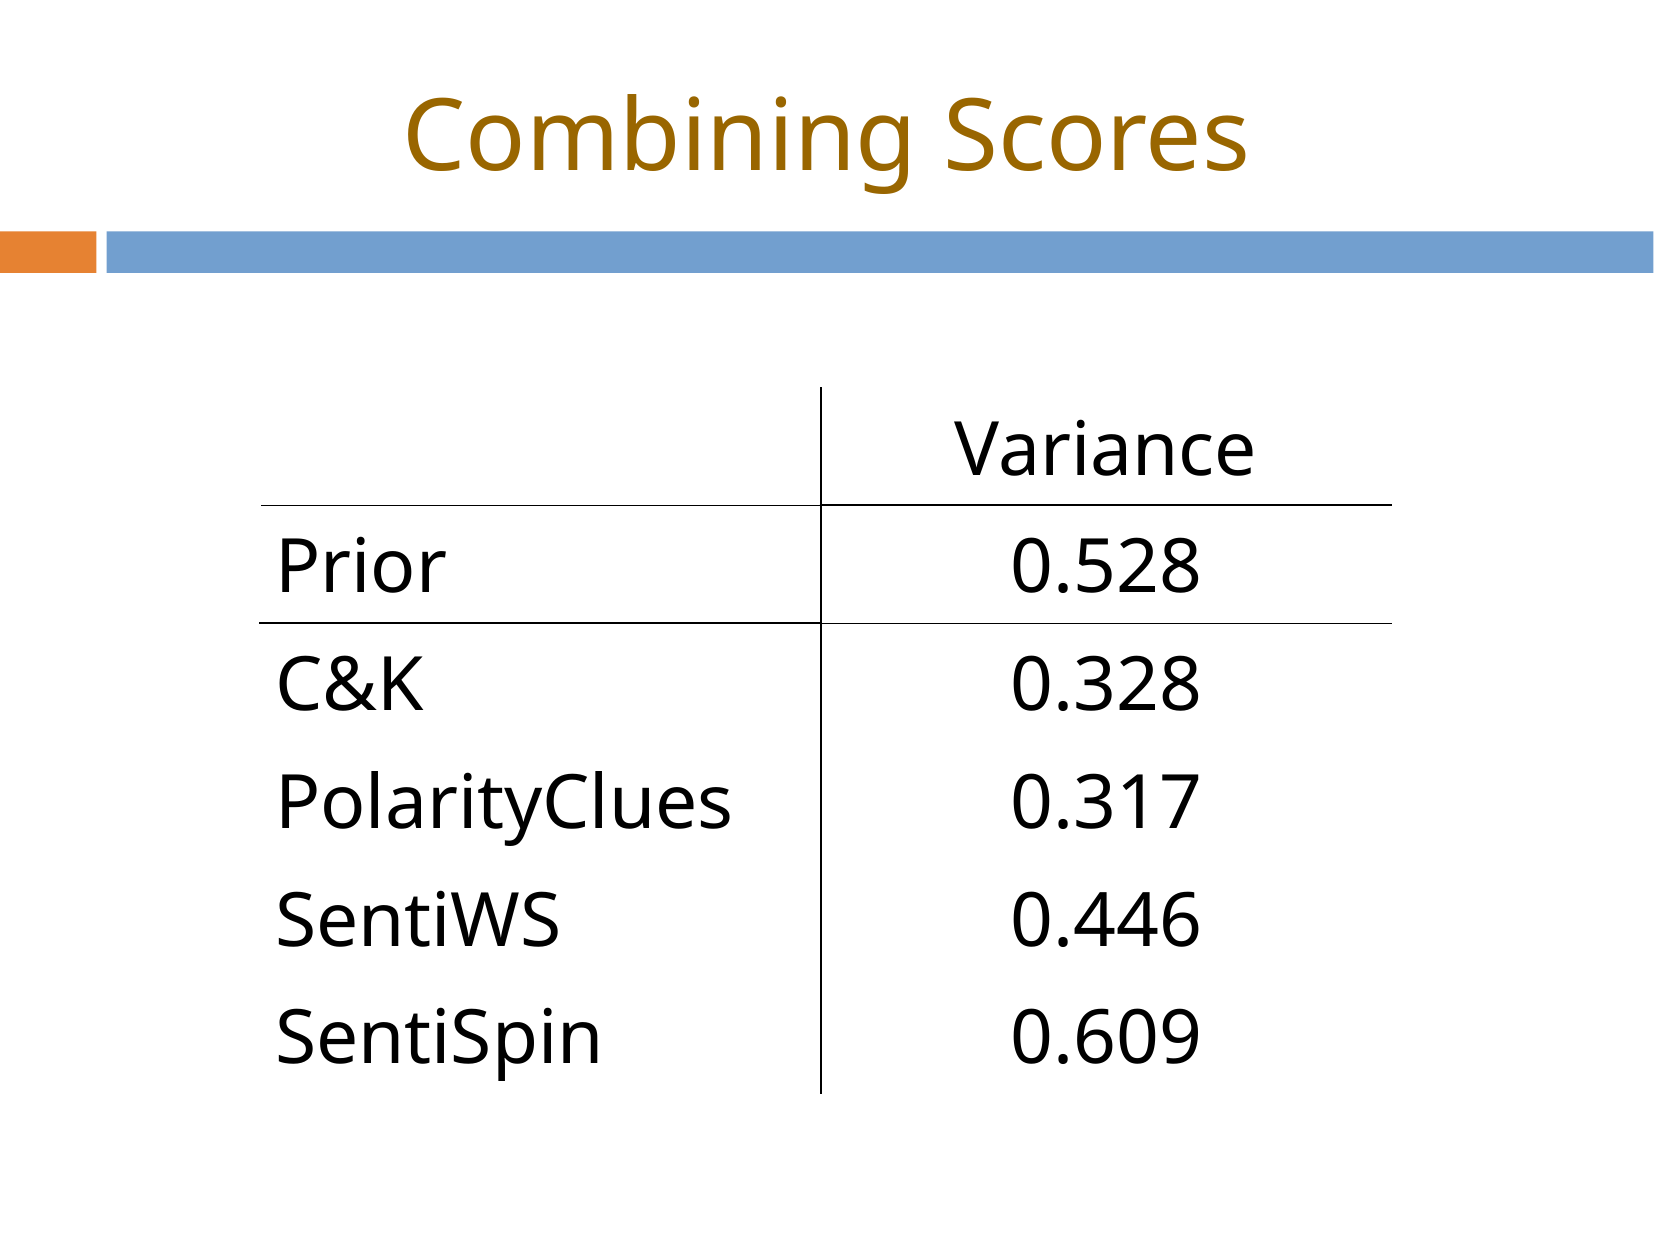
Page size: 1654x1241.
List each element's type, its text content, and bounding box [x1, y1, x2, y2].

table_cell C&K [260, 624, 820, 740]
table_cell 0.328 [822, 624, 1392, 740]
table_cell 0.317 [822, 740, 1392, 858]
table_cell SentiSpin [260, 976, 820, 1094]
title Combining Scores [0, 49, 1654, 213]
table_cell 0.446 [822, 858, 1392, 976]
table_header [260, 387, 820, 505]
table_header Variance [822, 387, 1392, 504]
table_cell 0.609 [822, 976, 1392, 1094]
table_cell Prior [261, 506, 820, 622]
table_cell 0.528 [822, 506, 1392, 623]
table_cell PolarityClues [260, 740, 820, 858]
table_cell SentiWS [260, 858, 820, 976]
